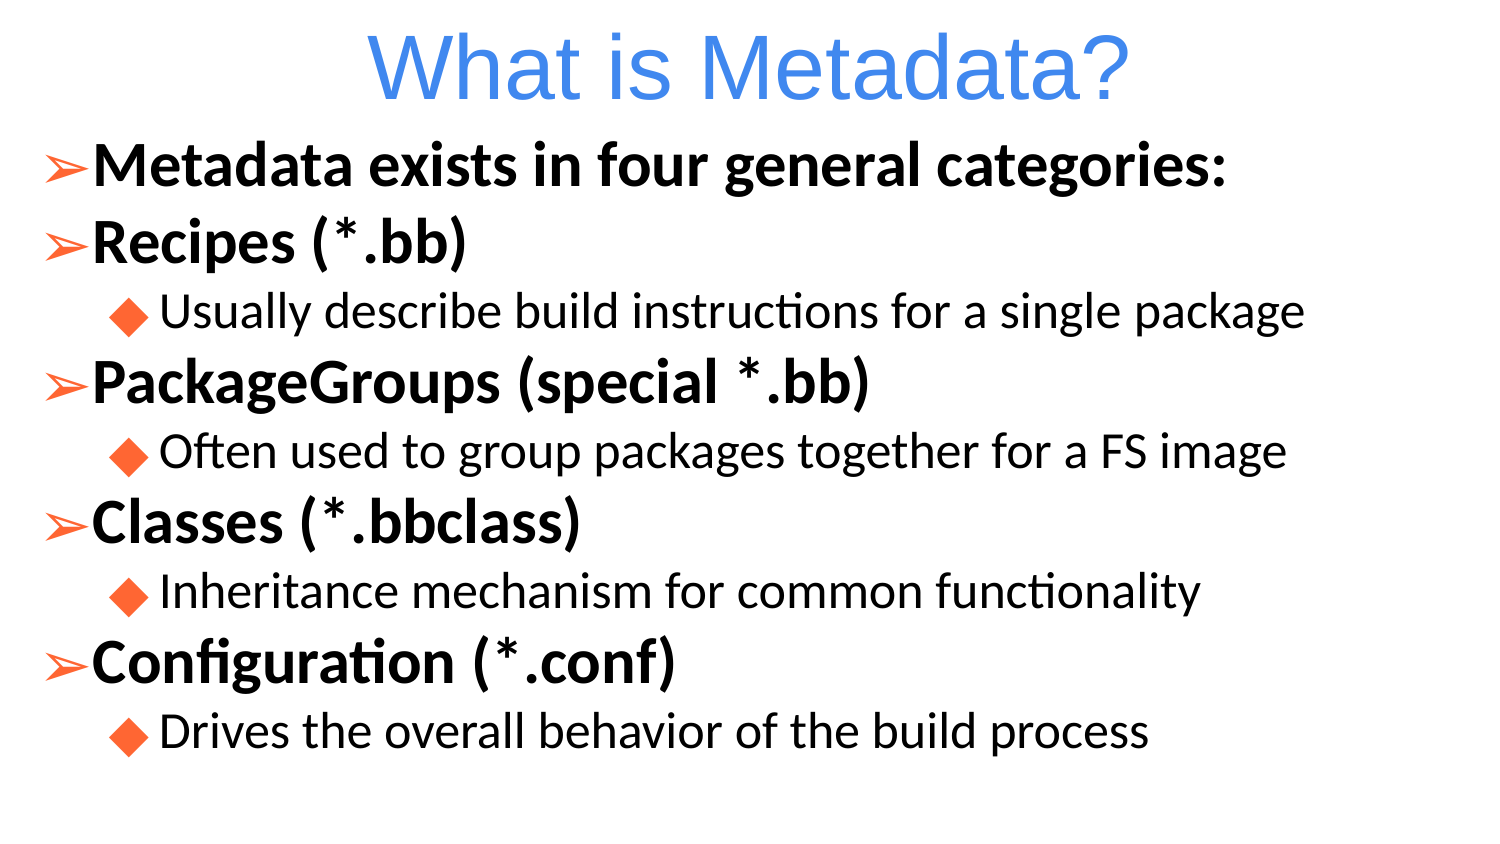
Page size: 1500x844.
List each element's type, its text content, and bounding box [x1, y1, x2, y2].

text_box Metadata exists in four general categories: Recipes (*.bb) Usually describe build instructions for a single package PackageGroups (special *.bb) Often used to group packages together for a FS image Classes (*.bbclass) Inheritance mechanism for common functionality Configuration (*.conf) Drives the overall behavior of the build process [24, 114, 1485, 798]
text_box What is Metadata? [75, 10, 1425, 115]
